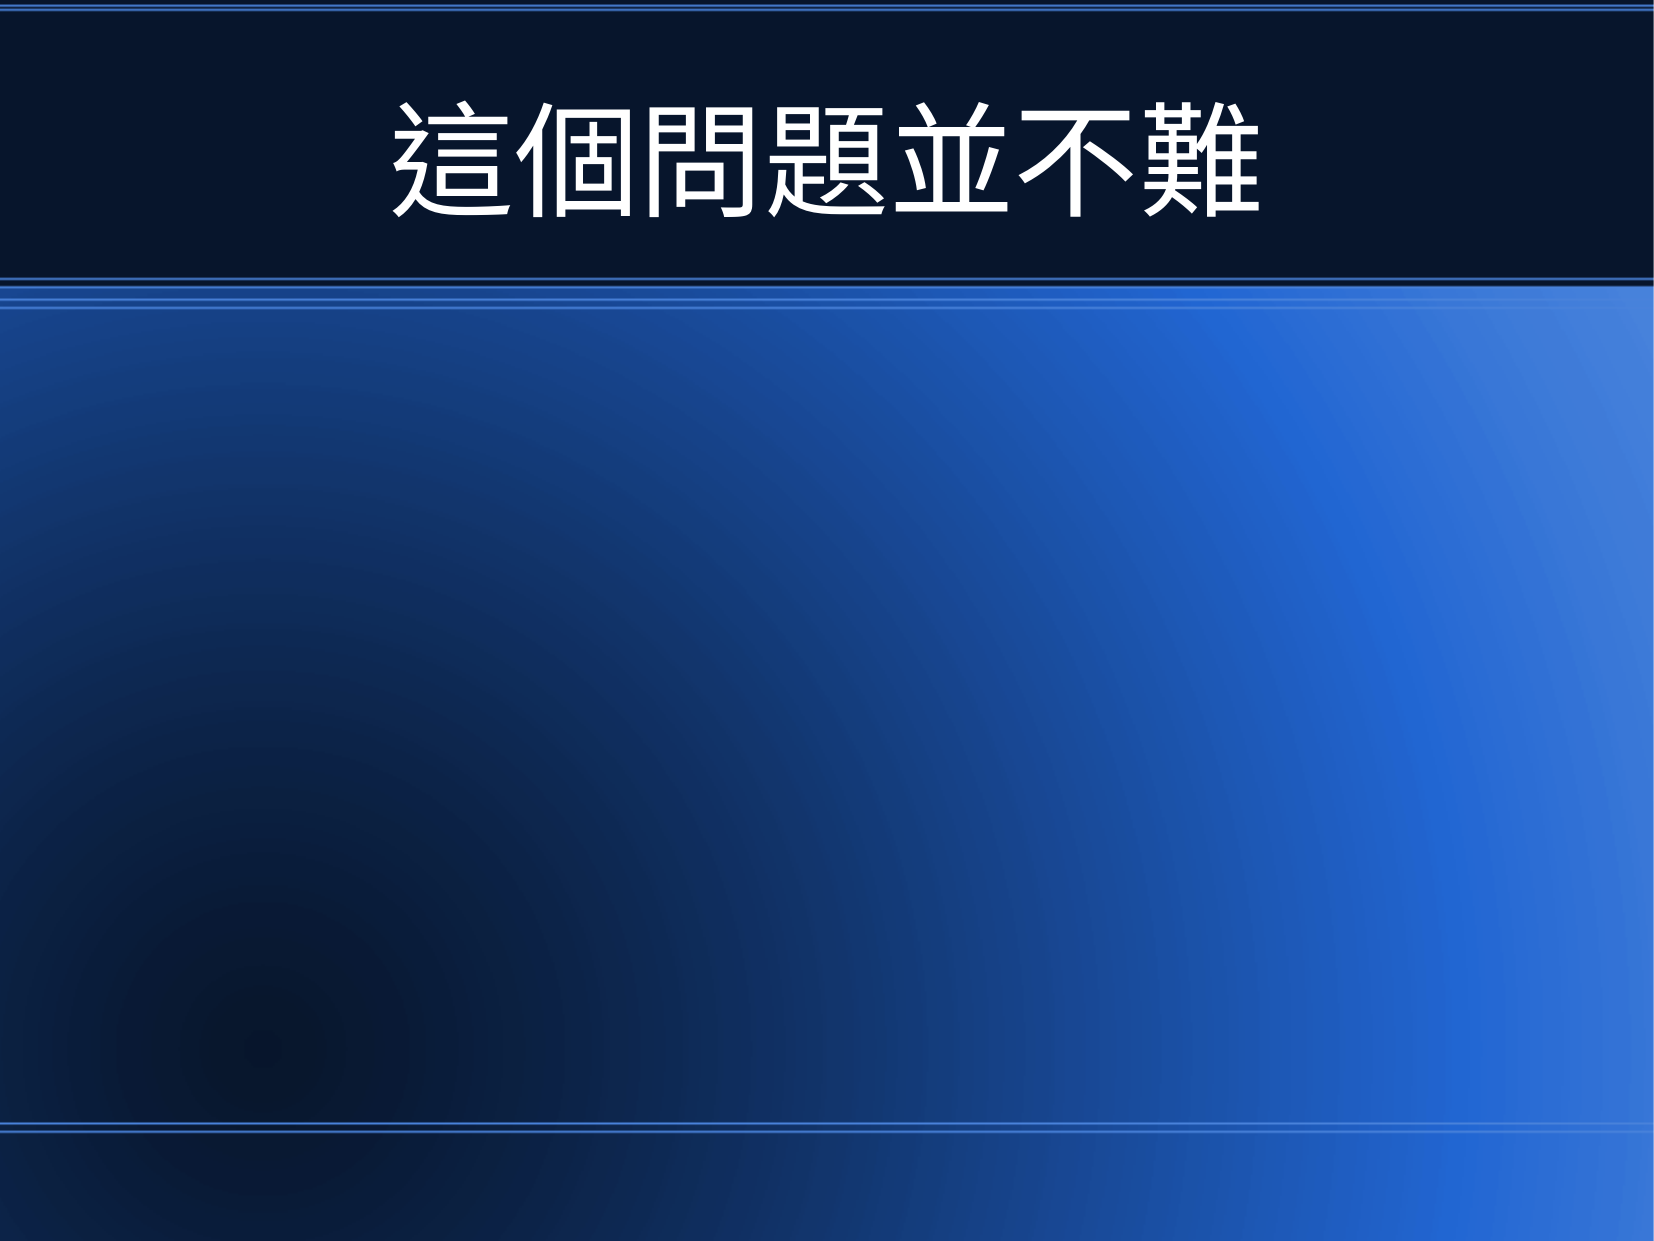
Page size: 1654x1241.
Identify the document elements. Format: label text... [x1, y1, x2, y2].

title 這個問題並不難 [82, 49, 1571, 257]
picture [0, 0, 1654, 1241]
